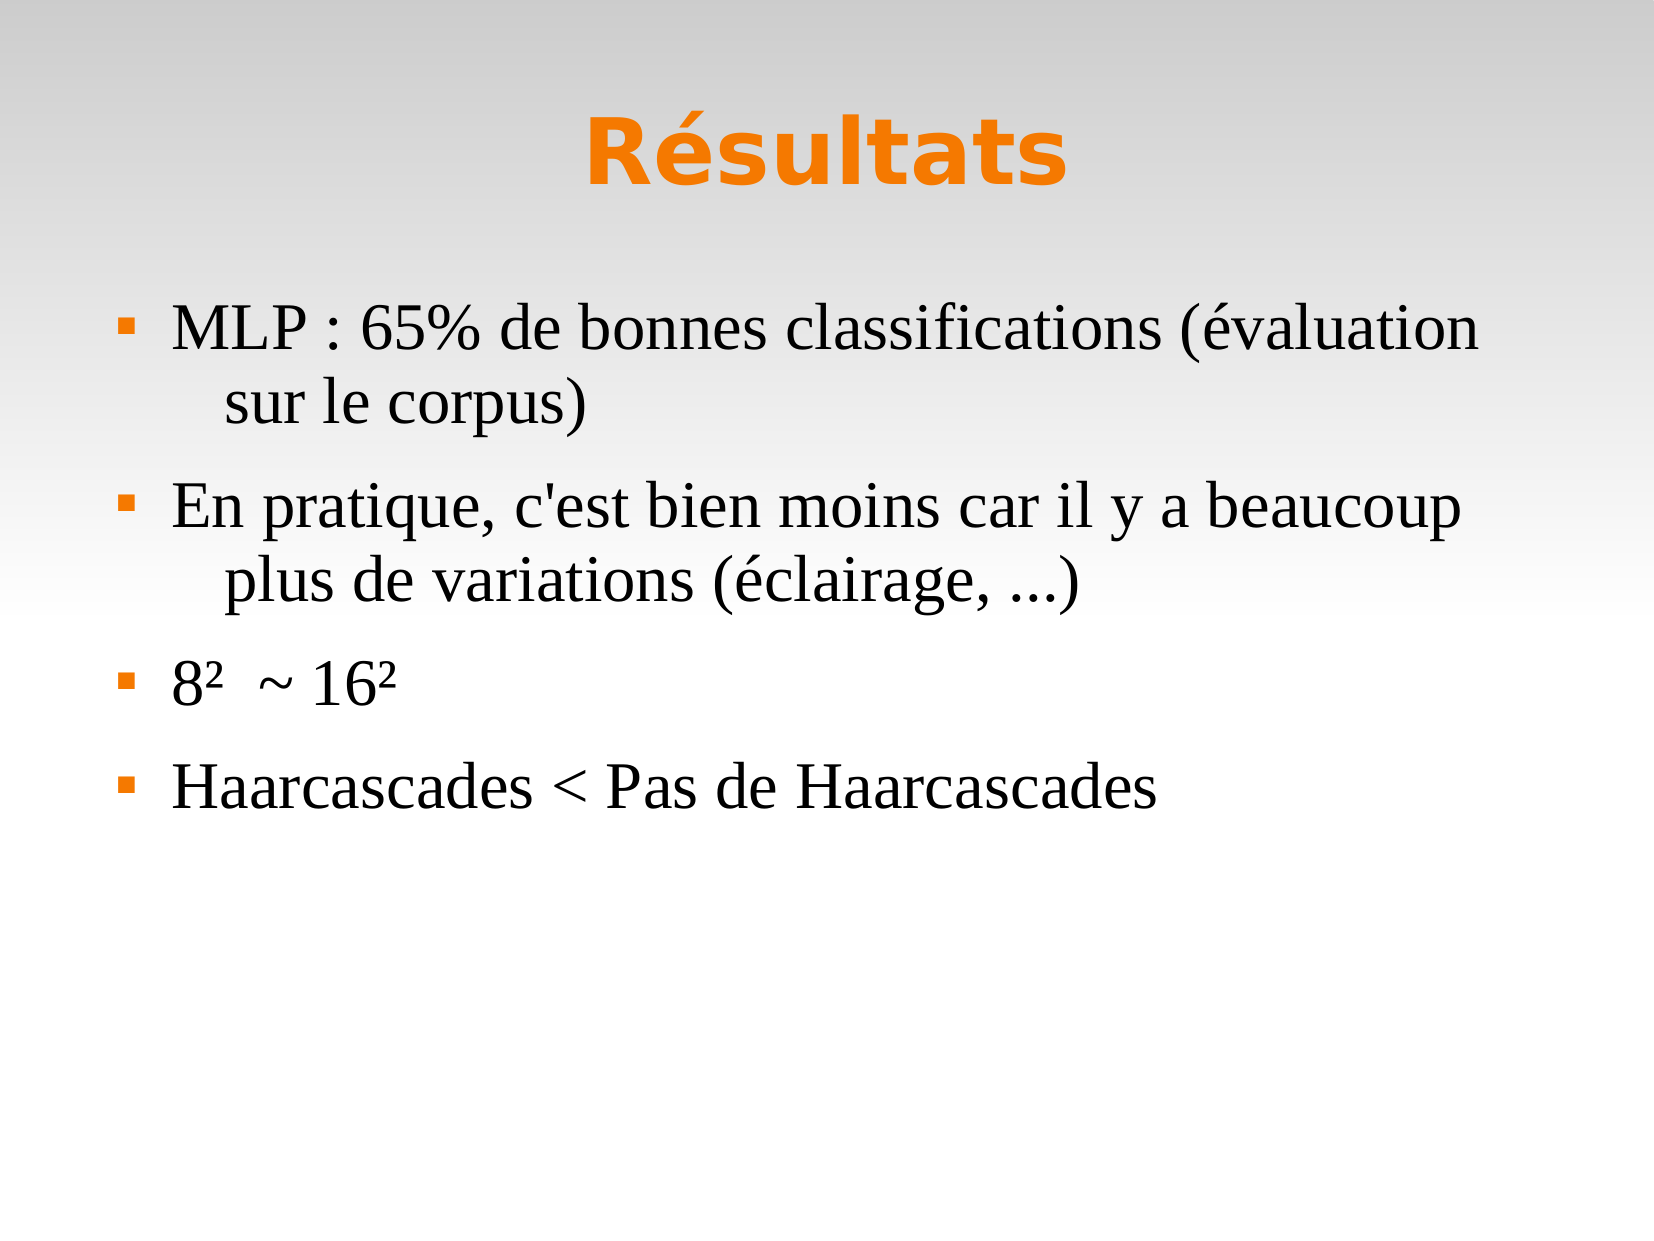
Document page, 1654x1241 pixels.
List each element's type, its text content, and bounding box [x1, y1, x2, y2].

title Résultats [82, 56, 1571, 250]
list MLP : 65% de bonnes classifications (évaluation sur le corpus) En pratique, c'est bien moins car il y a beaucoup plus de variations (éclairage, ...) 8² ~ 16² Haarcascades < Pas de Haarcascades [82, 290, 1571, 1094]
